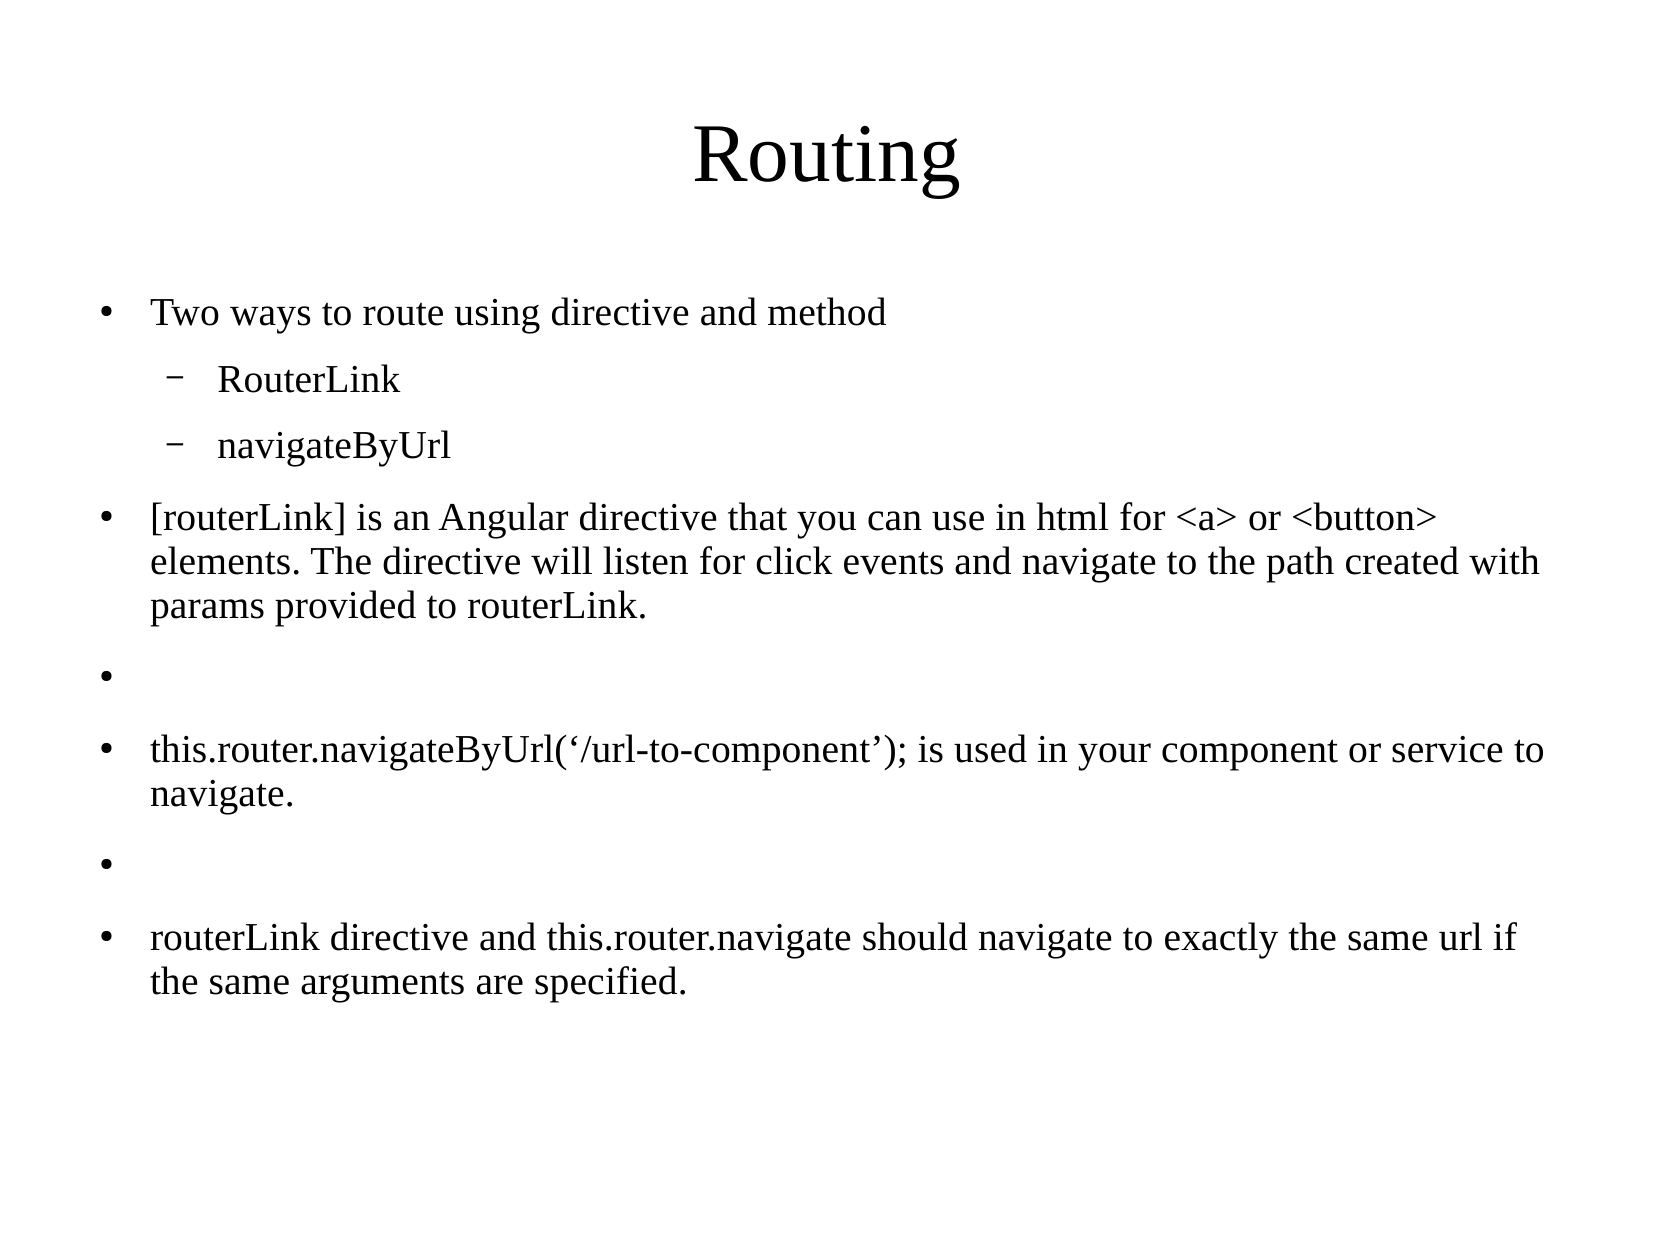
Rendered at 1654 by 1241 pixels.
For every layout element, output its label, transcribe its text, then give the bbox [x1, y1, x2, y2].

title Routing [82, 49, 1571, 257]
list Two ways to route using directive and method RouterLink navigateByUrl [routerLink] is an Angular directive that you can use in html for <a> or <button> elements. The directive will listen for click events and navigate to the path created with params provided to routerLink. this.router.navigateByUrl(‘/url-to-component’); is used in your component or service to navigate. routerLink directive and this.router.navigate should navigate to exactly the same url if the same arguments are specified. [82, 290, 1571, 1010]
